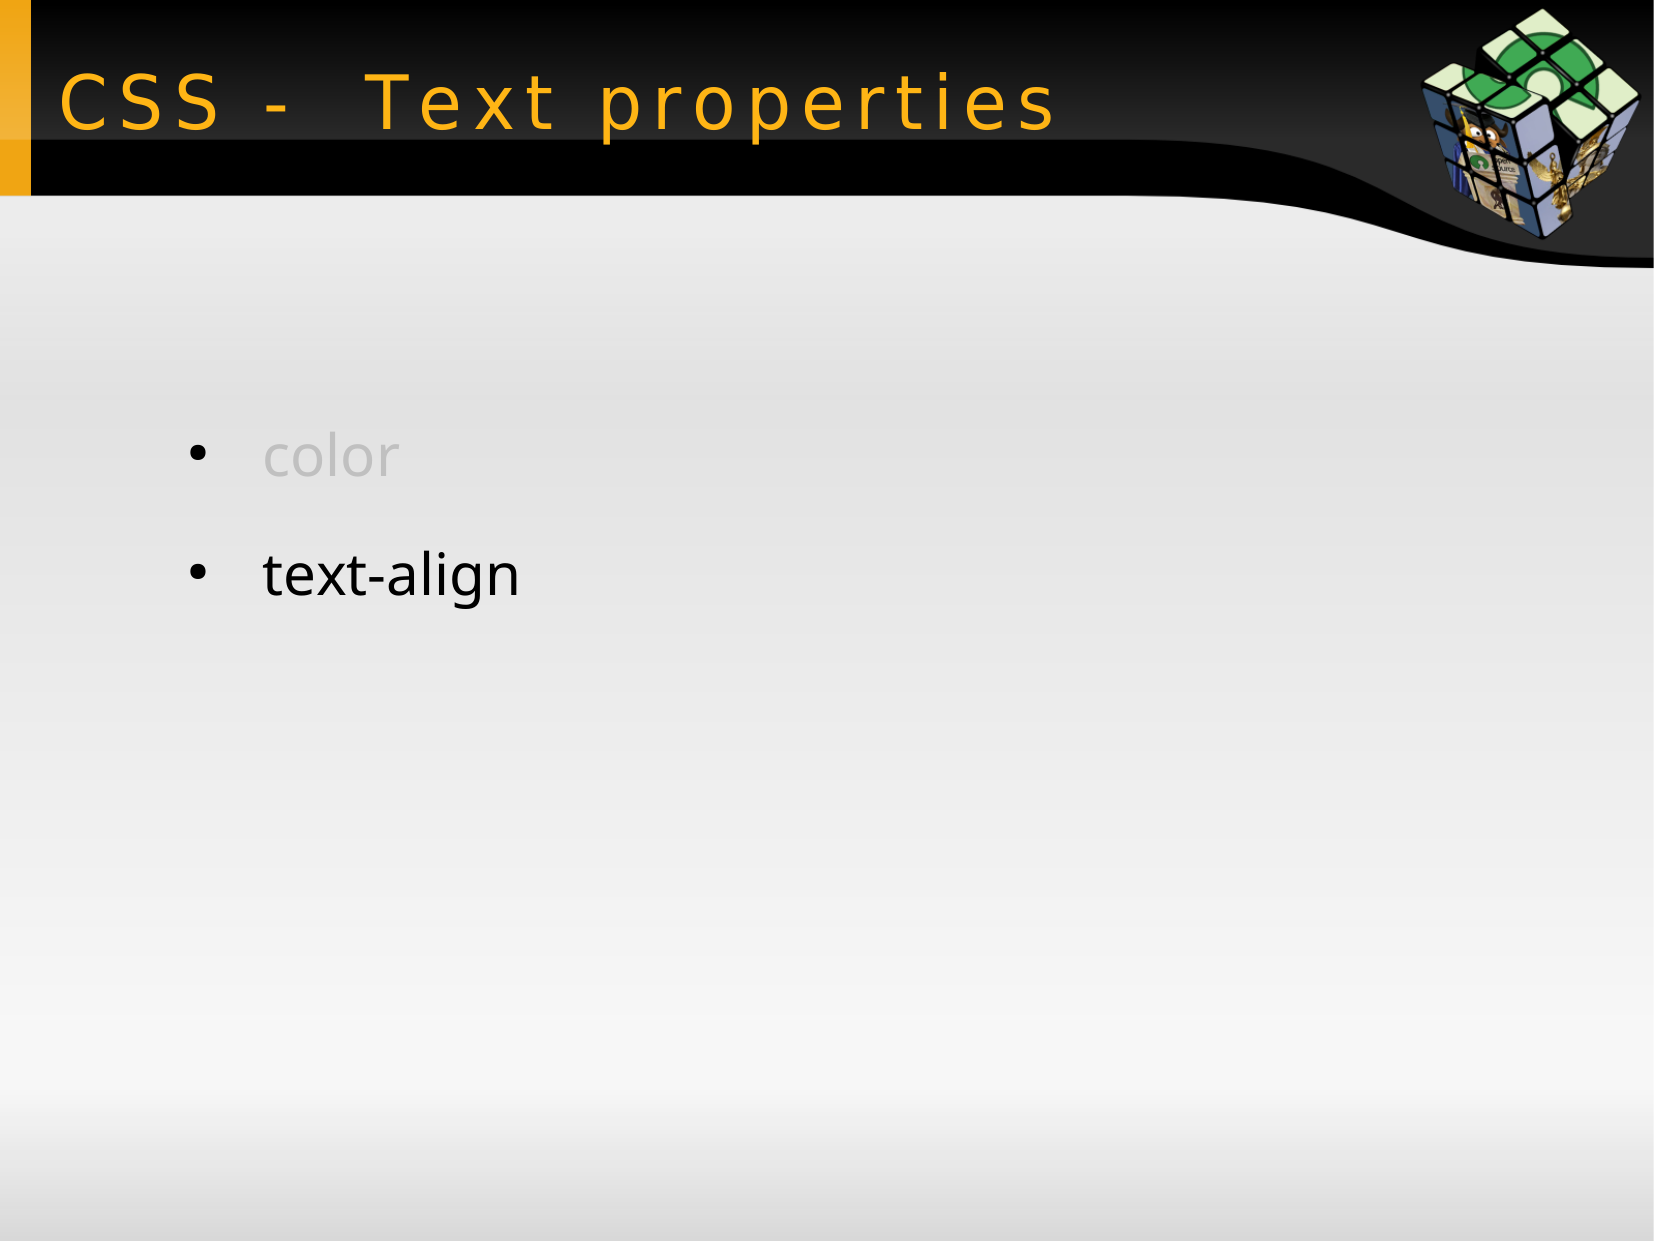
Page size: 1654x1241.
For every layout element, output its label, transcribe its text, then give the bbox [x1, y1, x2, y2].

title CSS - Text properties [59, 29, 1501, 178]
subtitle color text-align [187, 375, 1576, 1201]
picture [0, 0, 1654, 1241]
